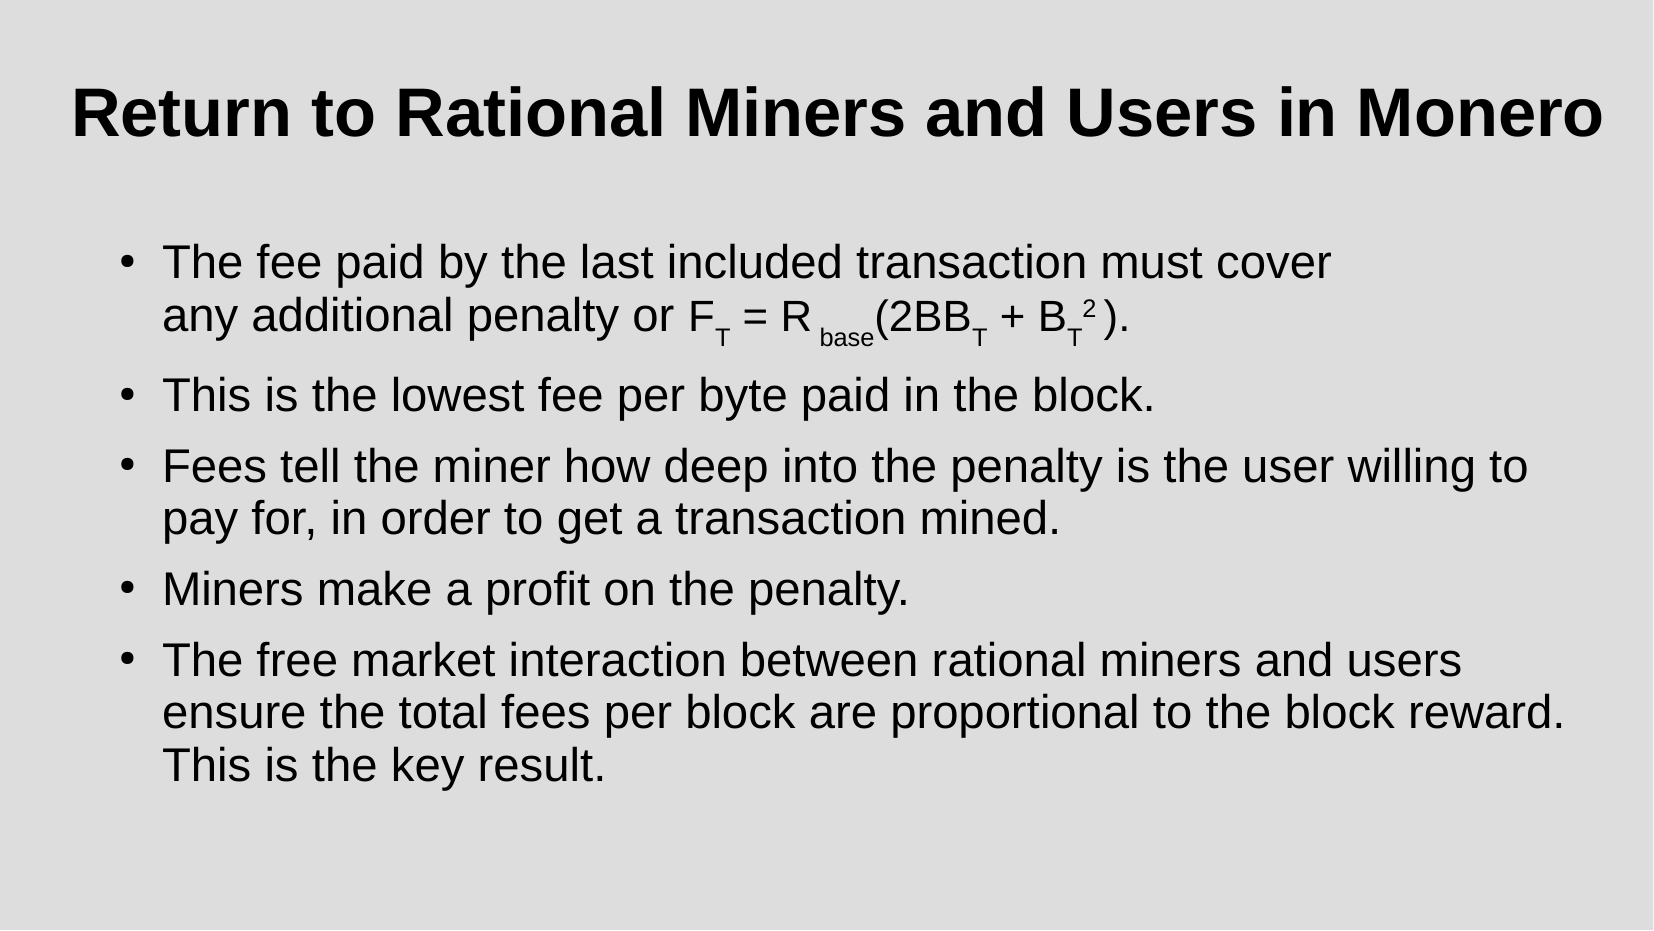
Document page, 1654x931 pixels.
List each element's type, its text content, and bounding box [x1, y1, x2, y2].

text_box [82, 165, 1571, 898]
list The fee paid by the last included transaction must cover any additional penalty or FT = R base(2BBT + BT2 ). This is the lowest fee per byte paid in the block. Fees tell the miner how deep into the penalty is the user willing to pay for, in order to get a transaction mined. Miners make a profit on the penalty. The free market interaction between rational miners and users ensure the total fees per block are proportional to the block reward. This is the key result. [104, 236, 1593, 851]
title Return to Rational Miners and Users in Monero [59, 35, 1619, 191]
